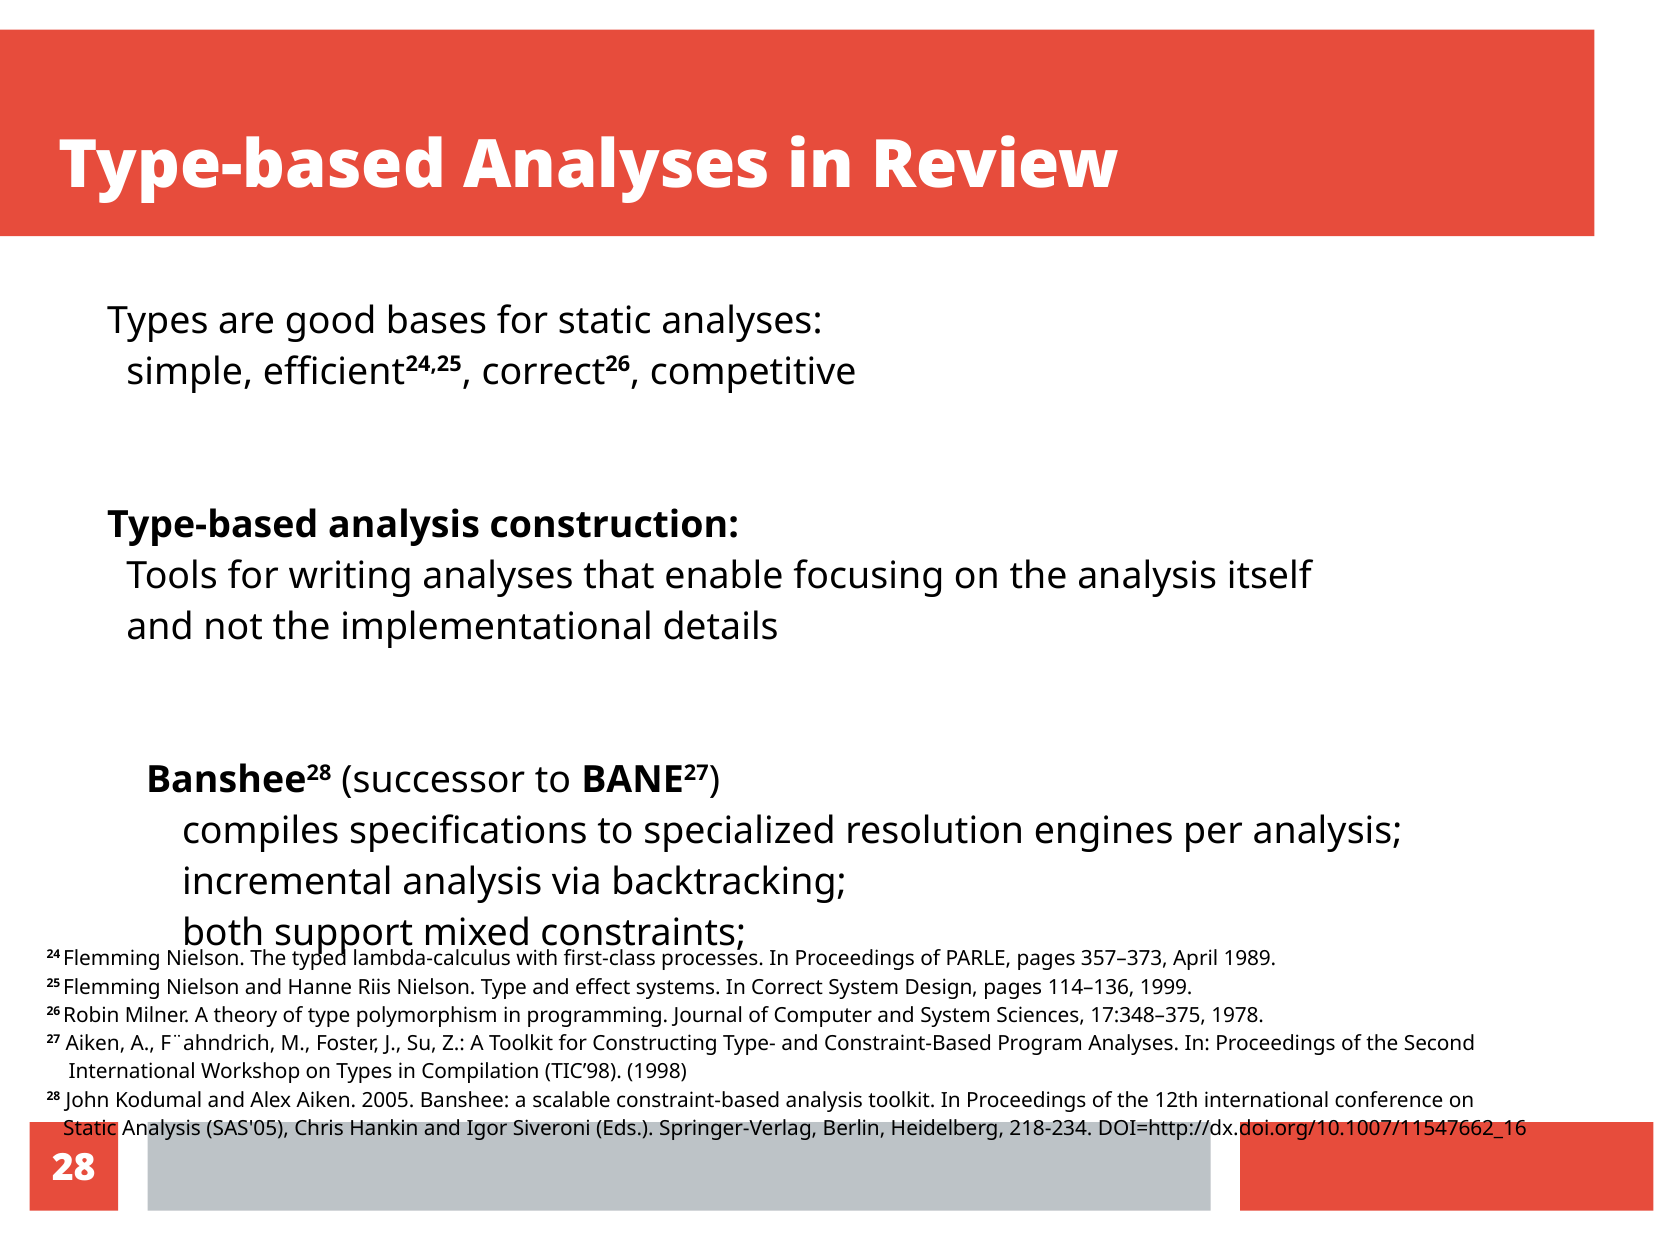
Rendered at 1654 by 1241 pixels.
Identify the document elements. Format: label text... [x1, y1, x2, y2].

text_box Types are good bases for static analyses: simple, efficient24,25, correct26, competitive Type-based analysis construction: Tools for writing analyses that enable focusing on the analysis itself and not the implementational details Banshee28 (successor to BANE27) compiles specifications to specialized resolution engines per analysis; incremental analysis via backtracking; both support mixed constraints; [92, 285, 1510, 936]
text_box 24 Flemming Nielson. The typed lambda-calculus with first-class processes. In Proceedings of PARLE, pages 357–373, April 1989. 25 Flemming Nielson and Hanne Riis Nielson. Type and effect systems. In Correct System Design, pages 114–136, 1999. 26 Robin Milner. A theory of type polymorphism in programming. Journal of Computer and System Sciences, 17:348–375, 1978. 27 Aiken, A., F¨ahndrich, M., Foster, J., Su, Z.: A Toolkit for Constructing Type- and Constraint-Based Program Analyses. In: Proceedings of the Second International Workshop on Types in Compilation (TIC’98). (1998) 28 John Kodumal and Alex Aiken. 2005. Banshee: a scalable constraint-based analysis toolkit. In Proceedings of the 12th international conference on Static Analysis (SAS'05), Chris Hankin and Igor Siveroni (Eds.). Springer-Verlag, Berlin, Heidelberg, 218-234. DOI=http://dx.doi.org/10.1007/11547662_16 [31, 936, 1654, 1121]
title Type-based Analyses in Review [59, 59, 1595, 207]
